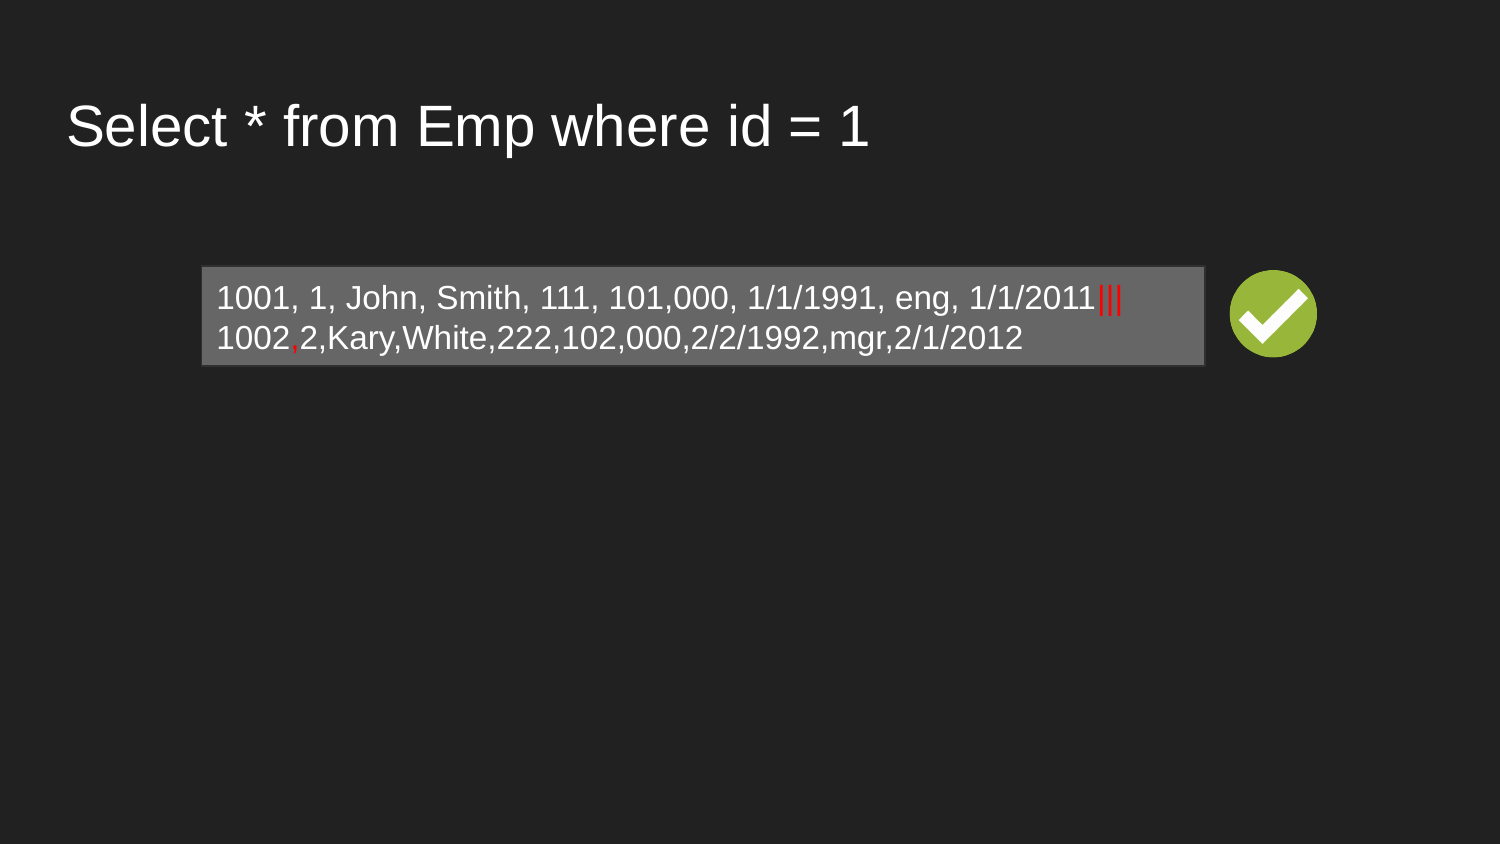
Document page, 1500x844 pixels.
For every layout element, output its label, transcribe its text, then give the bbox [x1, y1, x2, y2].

text_box 1001, 1, John, Smith, 111, 101,000, 1/1/1991, eng, 1/1/2011||| 1002,2,Kary,White,222,102,000,2/2/1992,mgr,2/1/2012 [201, 265, 1206, 366]
title Select * from Emp where id = 1 [51, 72, 1449, 167]
picture [1221, 264, 1325, 368]
